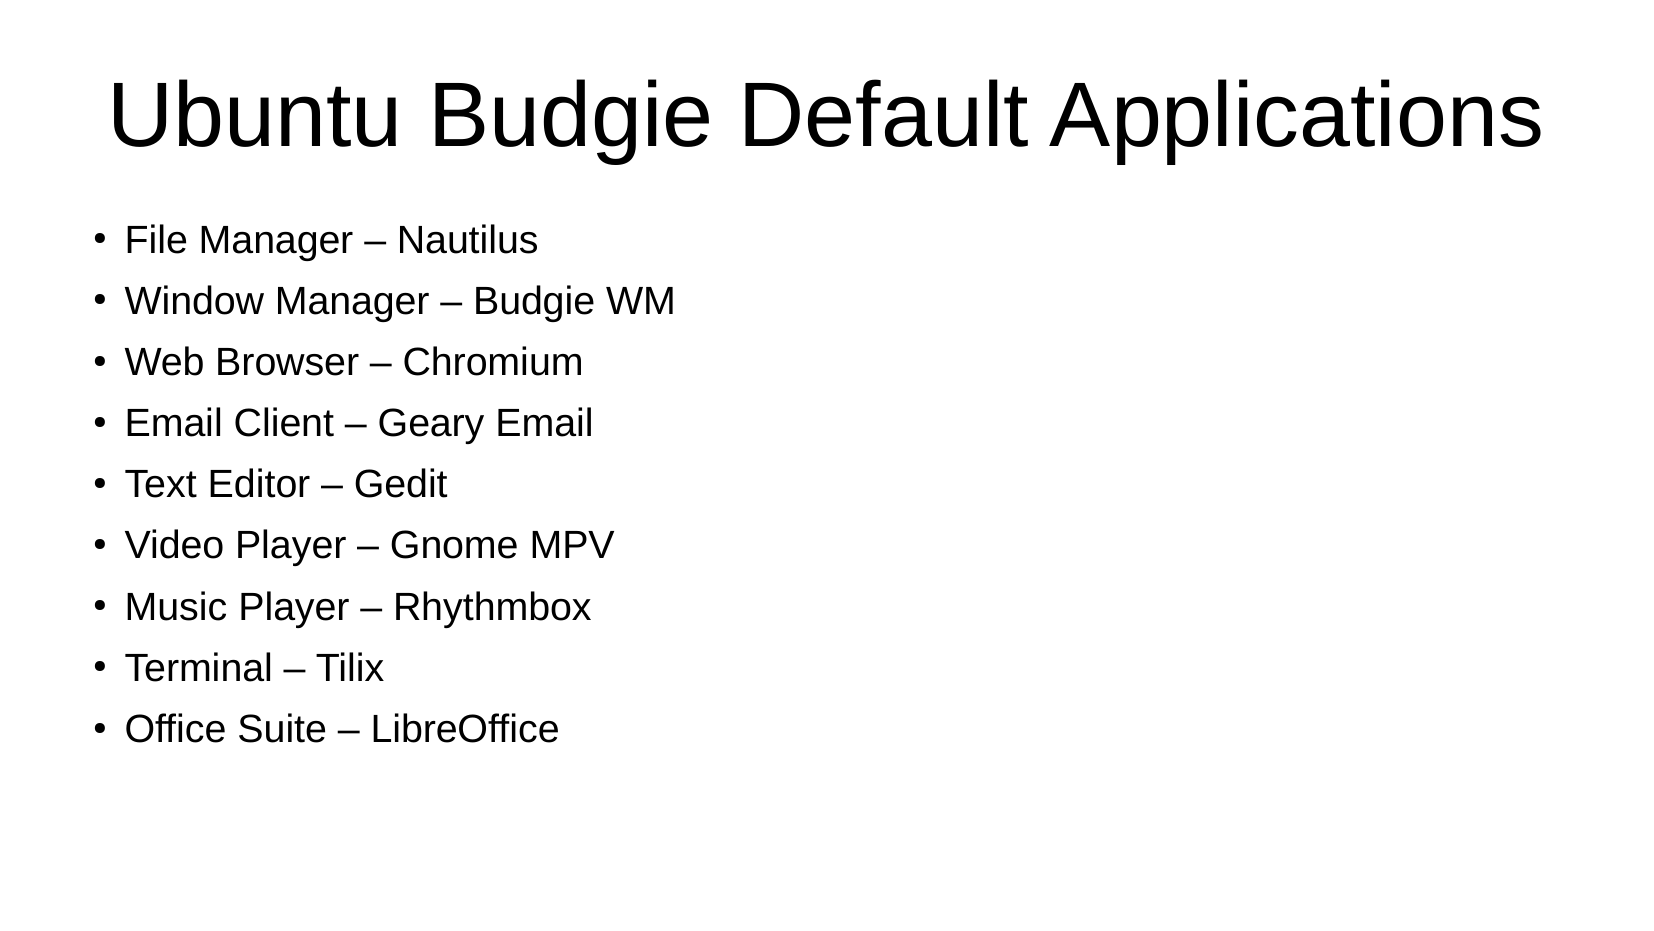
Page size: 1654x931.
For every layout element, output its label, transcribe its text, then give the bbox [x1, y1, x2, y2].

title Ubuntu Budgie Default Applications [82, 37, 1571, 193]
list File Manager – Nautilus Window Manager – Budgie WM Web Browser – Chromium Email Client – Geary Email Text Editor – Gedit Video Player – Gnome MPV Music Player – Rhythmbox Terminal – Tilix Office Suite – LibreOffice [82, 217, 1571, 758]
